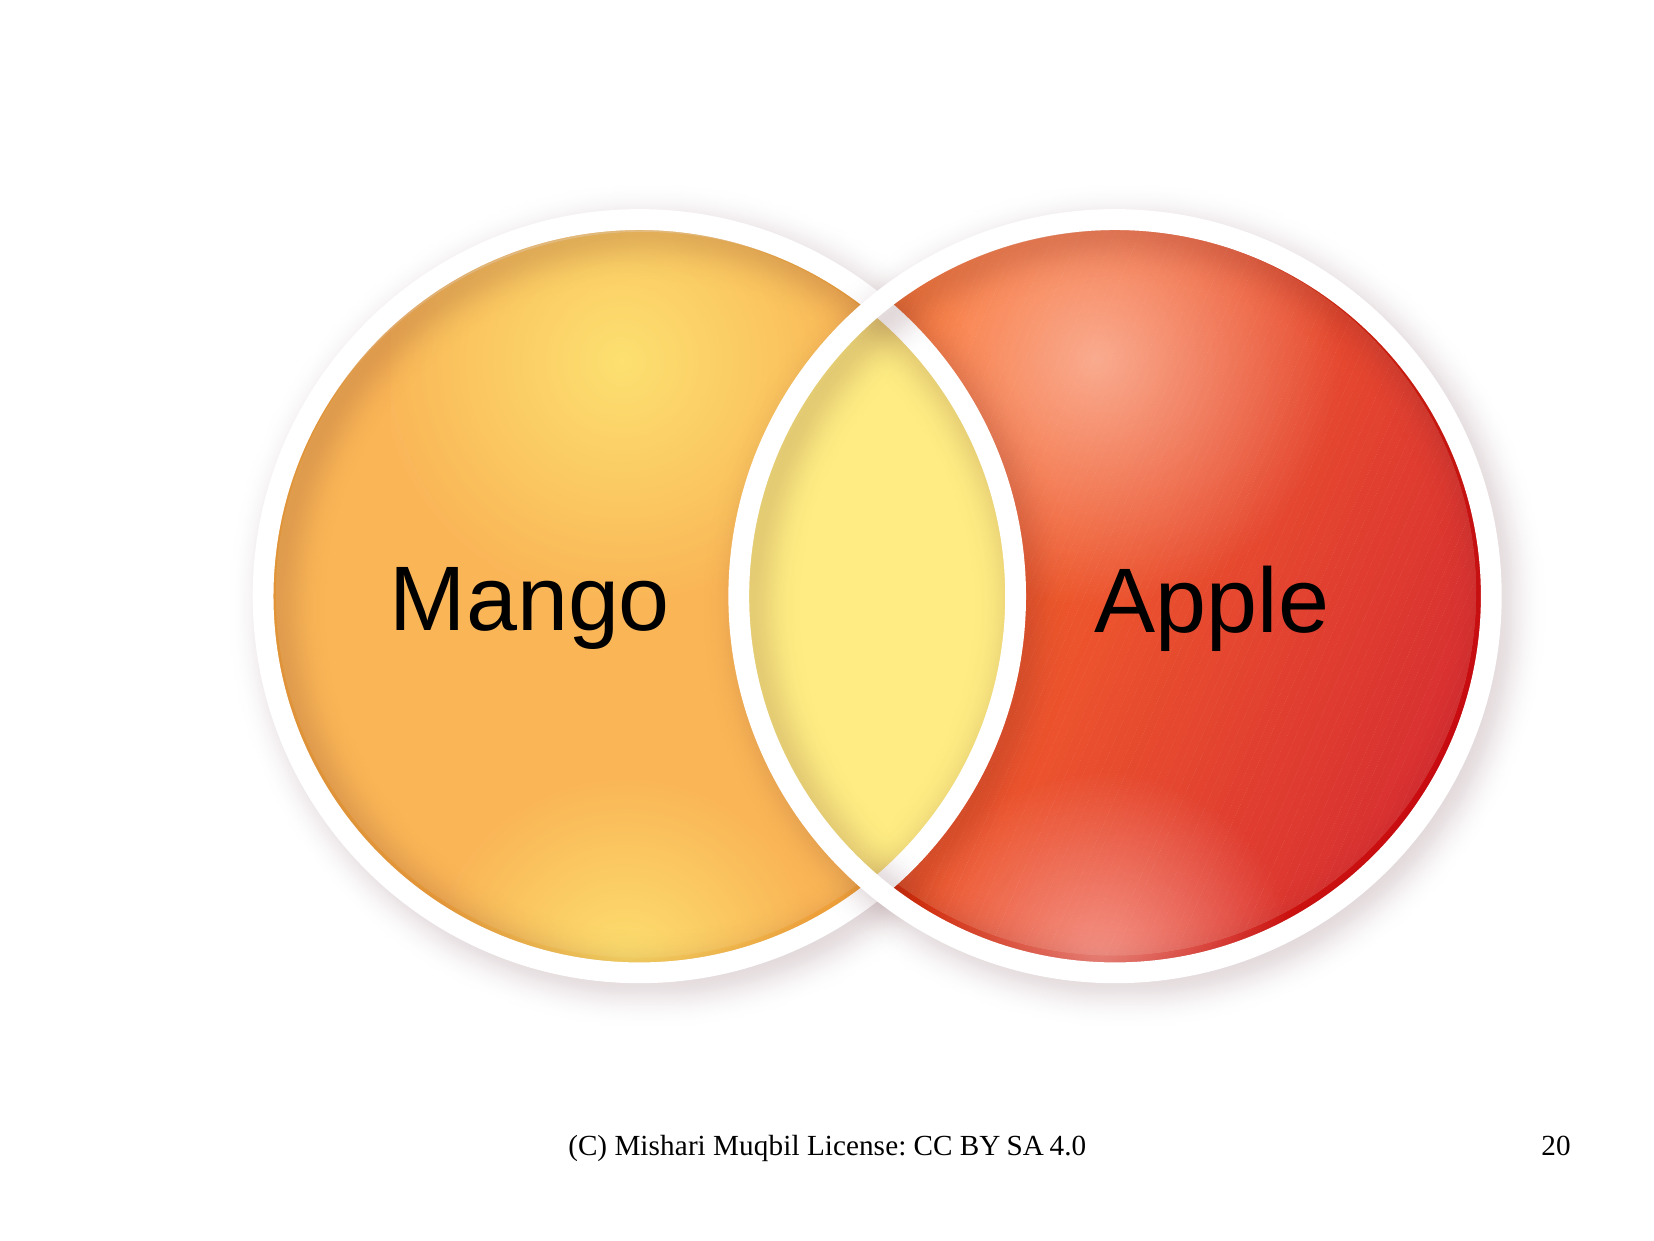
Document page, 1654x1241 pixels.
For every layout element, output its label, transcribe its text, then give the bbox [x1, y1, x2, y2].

text_box Apple [1080, 542, 1441, 661]
text_box Mango [375, 540, 736, 658]
picture [195, 151, 1591, 1057]
